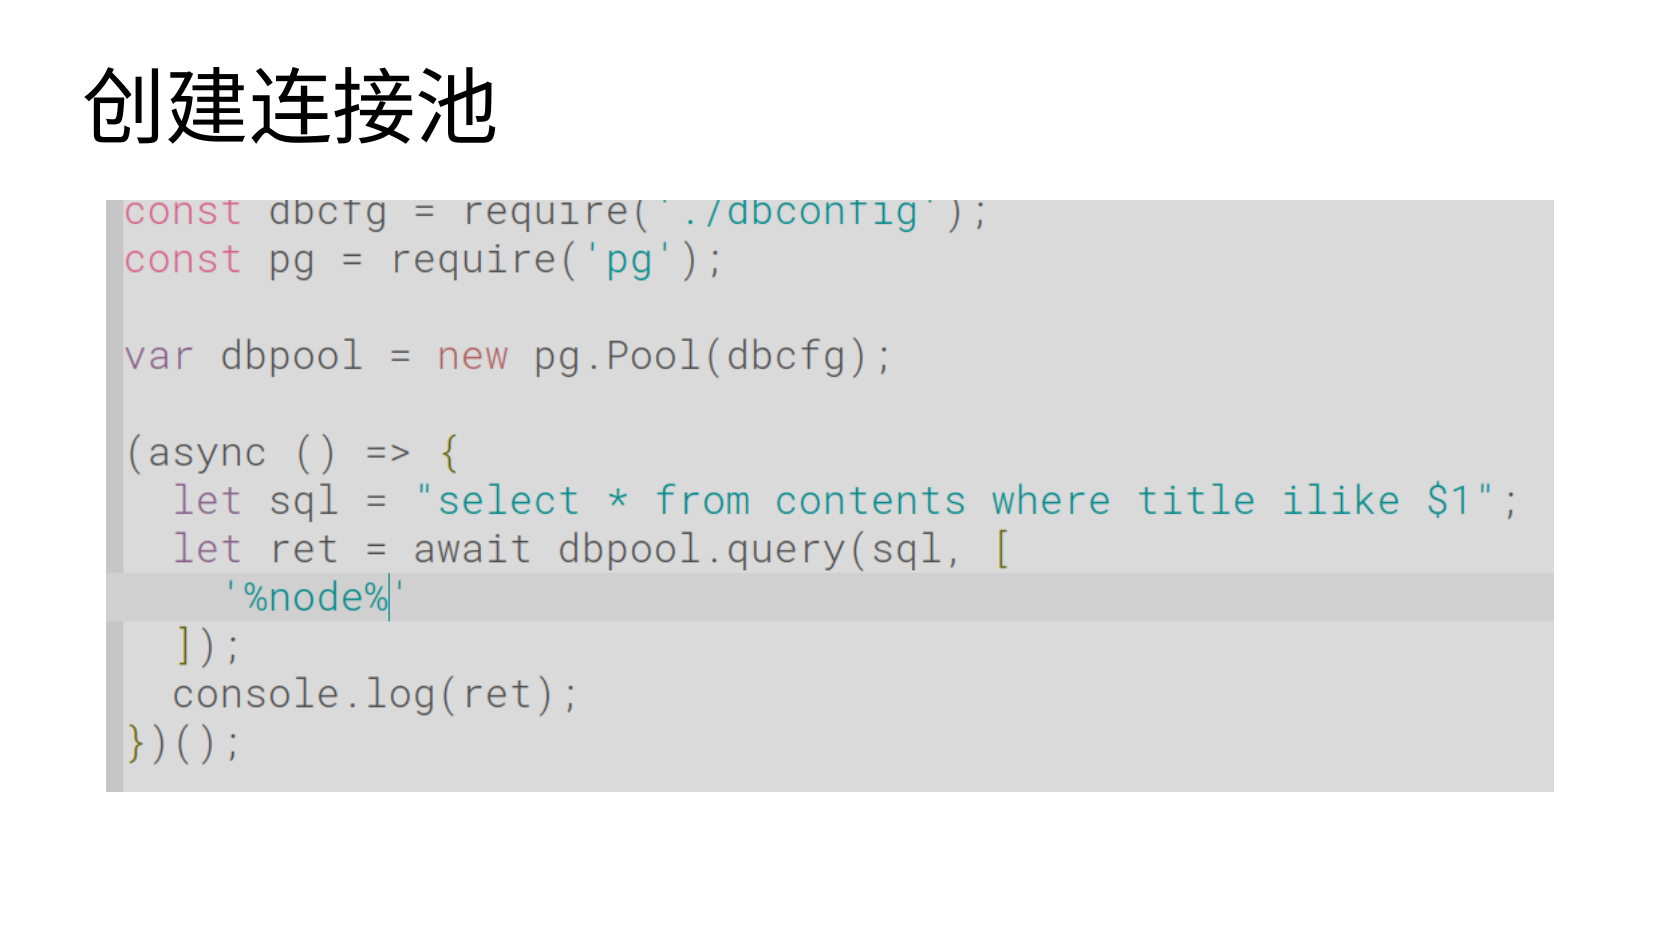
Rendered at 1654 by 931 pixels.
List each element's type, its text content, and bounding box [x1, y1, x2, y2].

picture [106, 200, 1554, 792]
title 创建连接池 [82, 37, 1571, 166]
